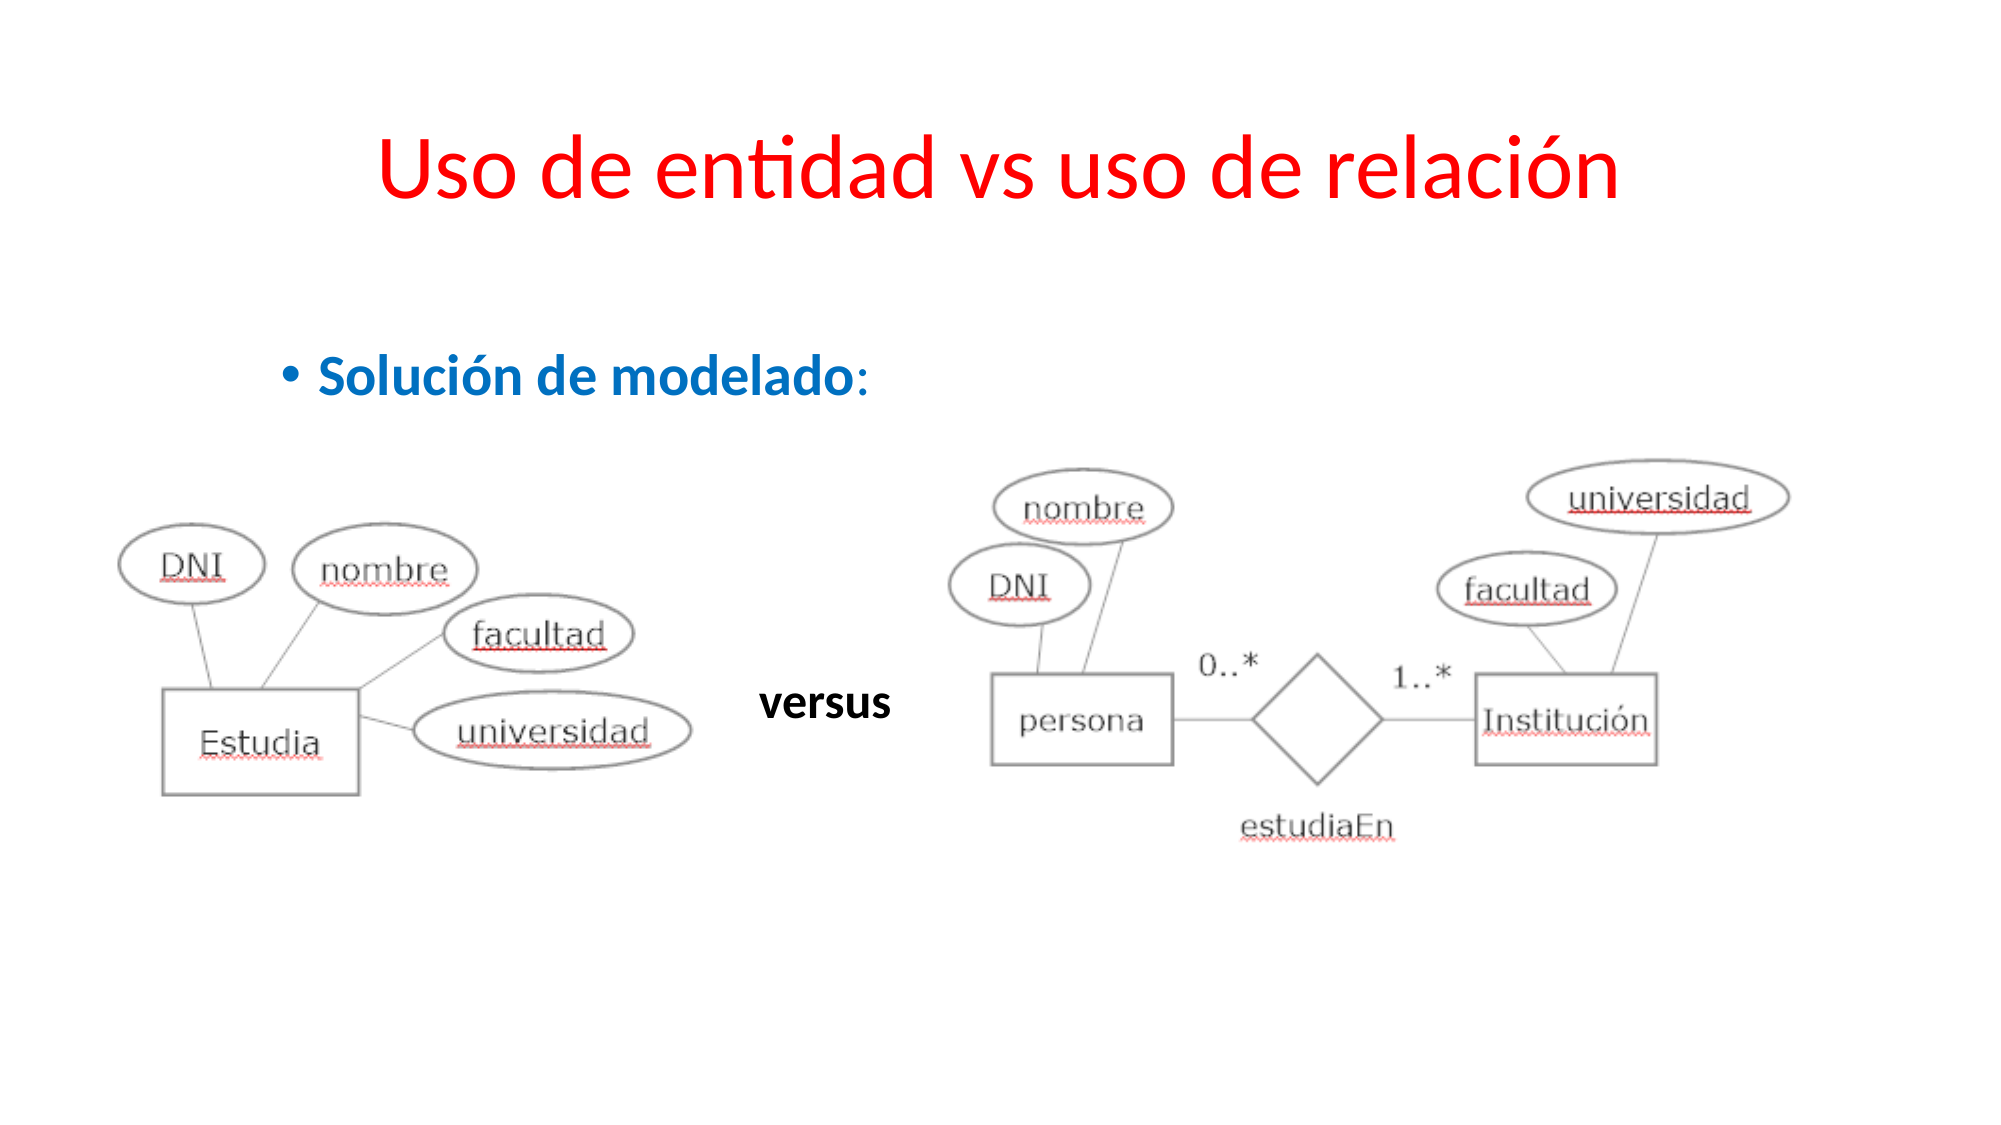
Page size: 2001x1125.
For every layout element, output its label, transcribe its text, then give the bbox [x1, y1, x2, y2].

list Solución de modelado: [265, 338, 1677, 420]
picture [920, 419, 1809, 867]
text_box versus [743, 660, 908, 736]
title Uso de entidad vs uso de relación [137, 59, 1863, 278]
picture [98, 481, 712, 815]
